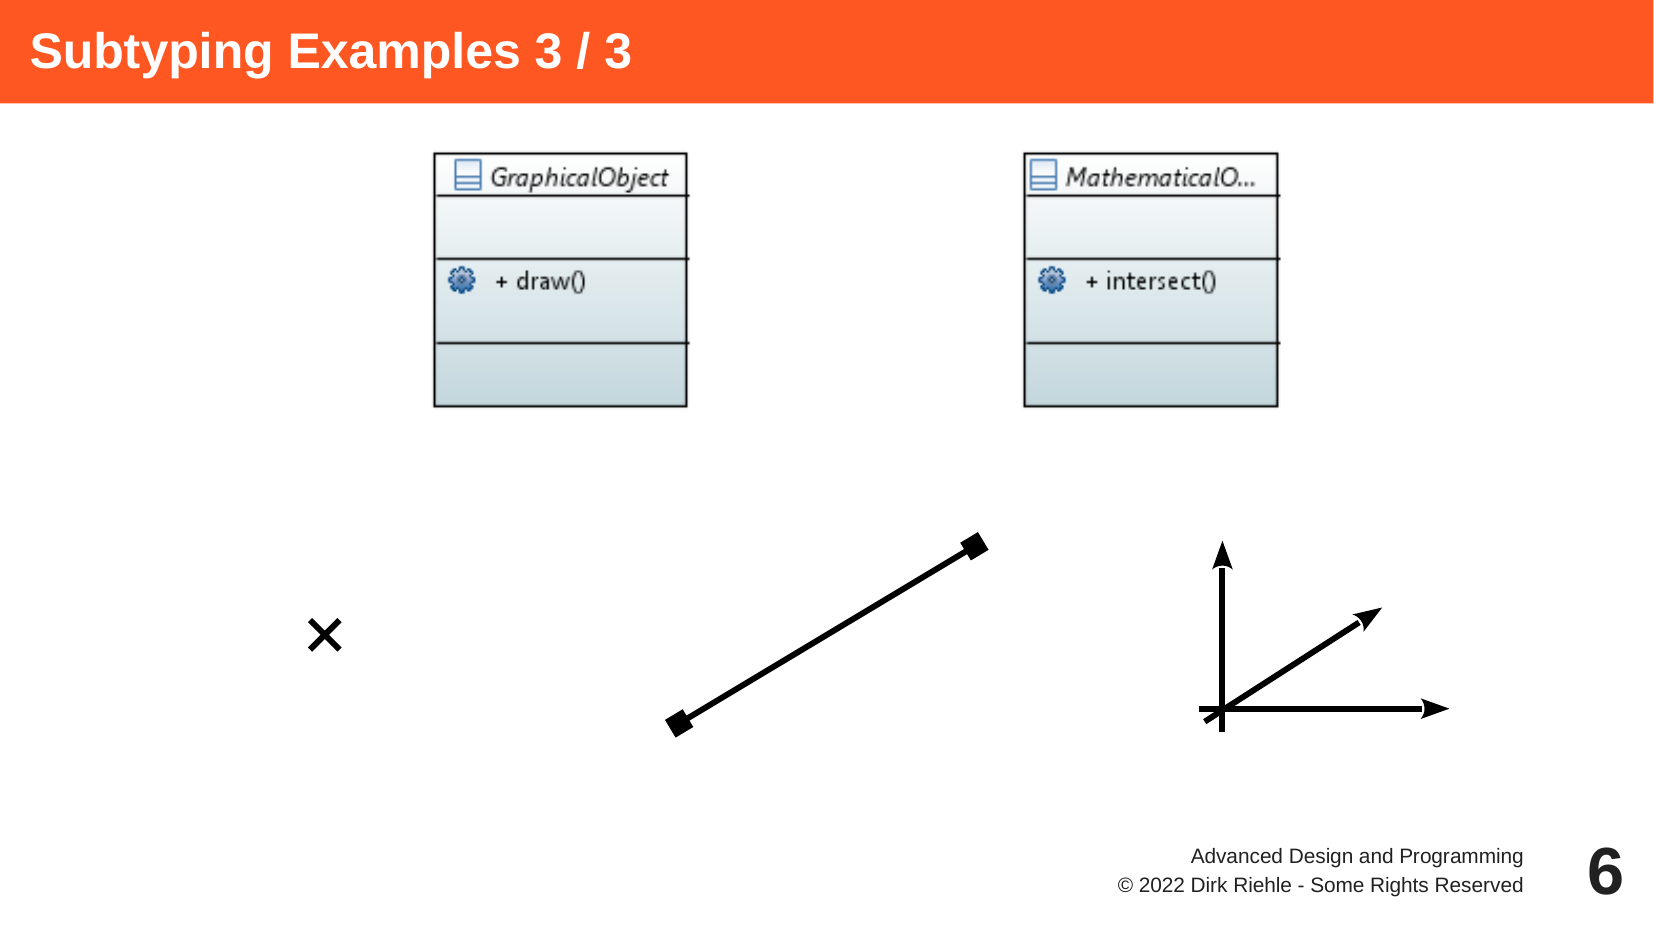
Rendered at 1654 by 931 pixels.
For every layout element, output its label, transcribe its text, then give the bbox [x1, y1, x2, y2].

picture [413, 132, 709, 429]
title Subtyping Examples 3 / 3 [0, 0, 1654, 104]
picture [1003, 132, 1300, 429]
